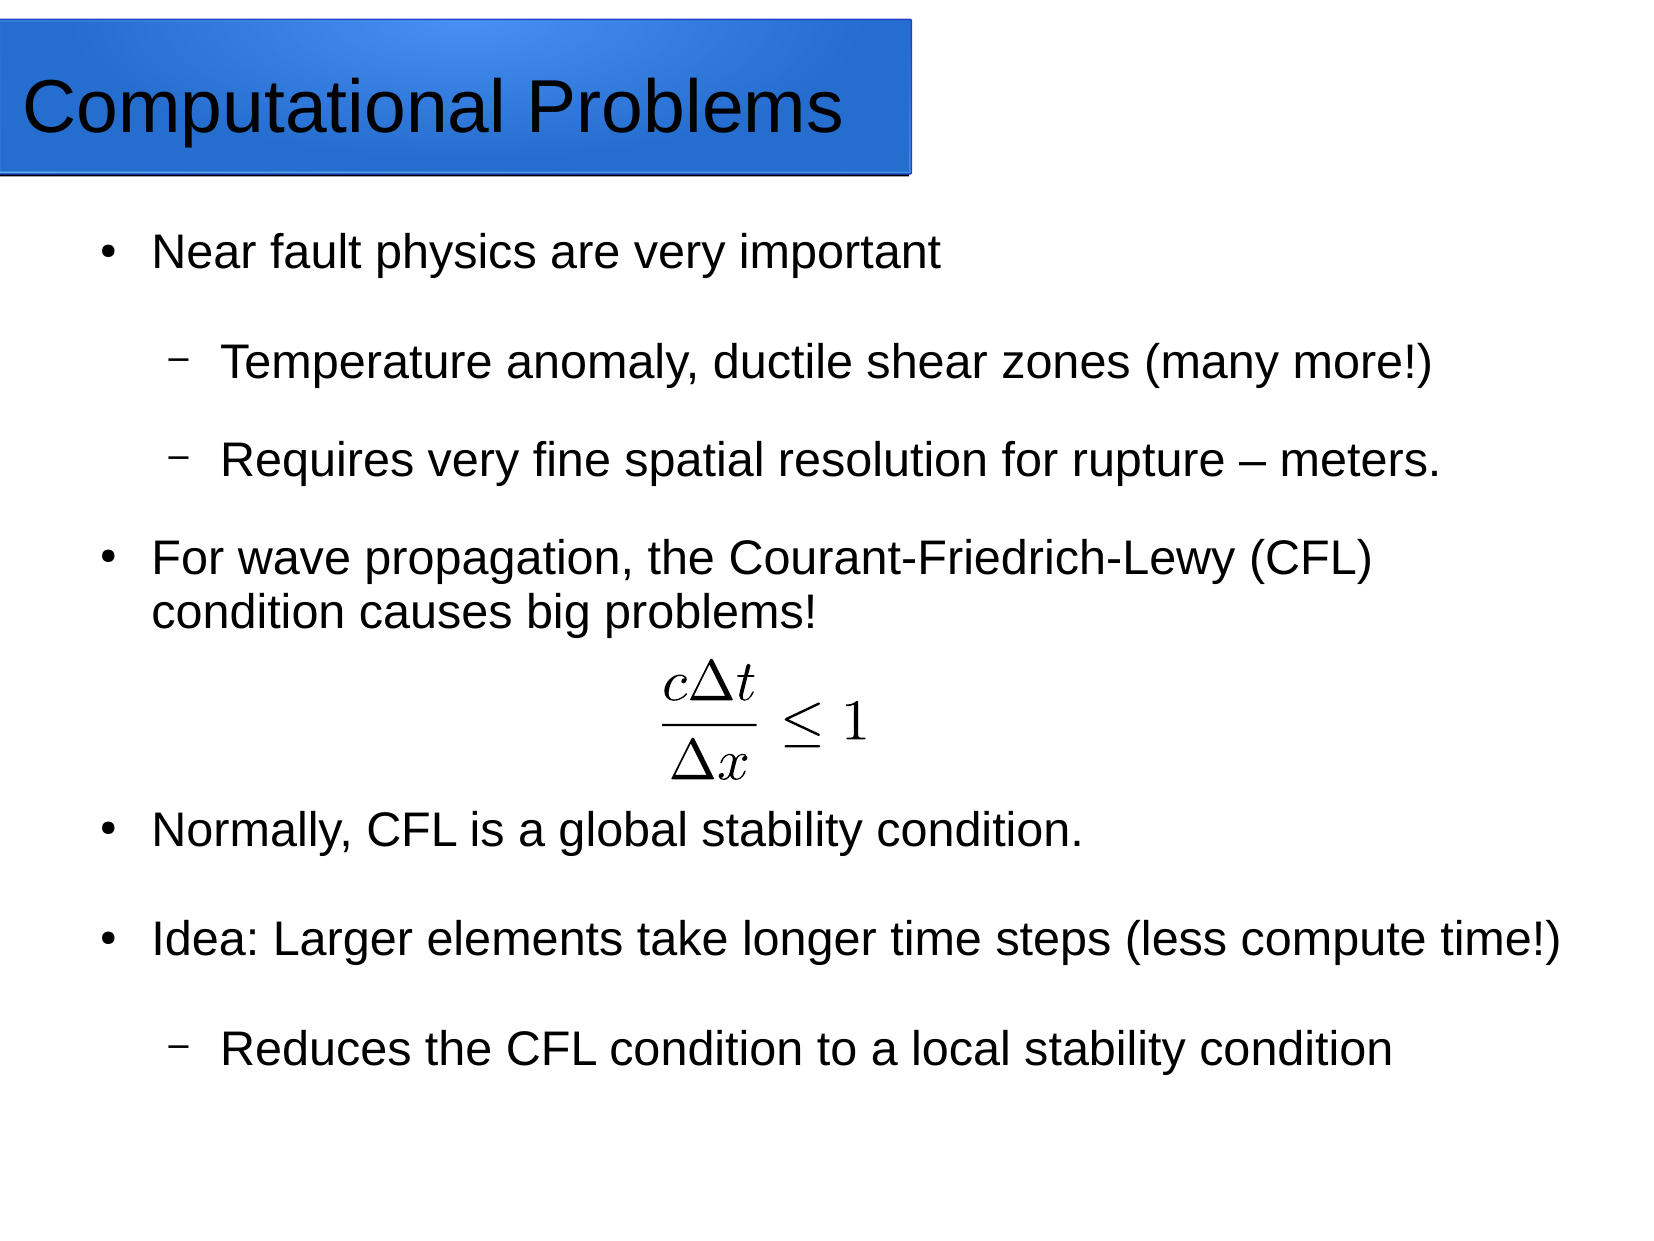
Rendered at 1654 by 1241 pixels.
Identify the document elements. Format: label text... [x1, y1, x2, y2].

list Near fault physics are very important Temperature anomaly, ductile shear zones (many more!) Requires very fine spatial resolution for rupture – meters. For wave propagation, the Courant-Friedrich-Lewy (CFL) condition causes big problems! Normally, CFL is a global stability condition. Idea: Larger elements take longer time steps (less compute time!) Reduces the CFL condition to a local stability condition [82, 225, 1571, 1096]
text_box [662, 658, 871, 781]
title Computational Problems [22, 47, 886, 166]
